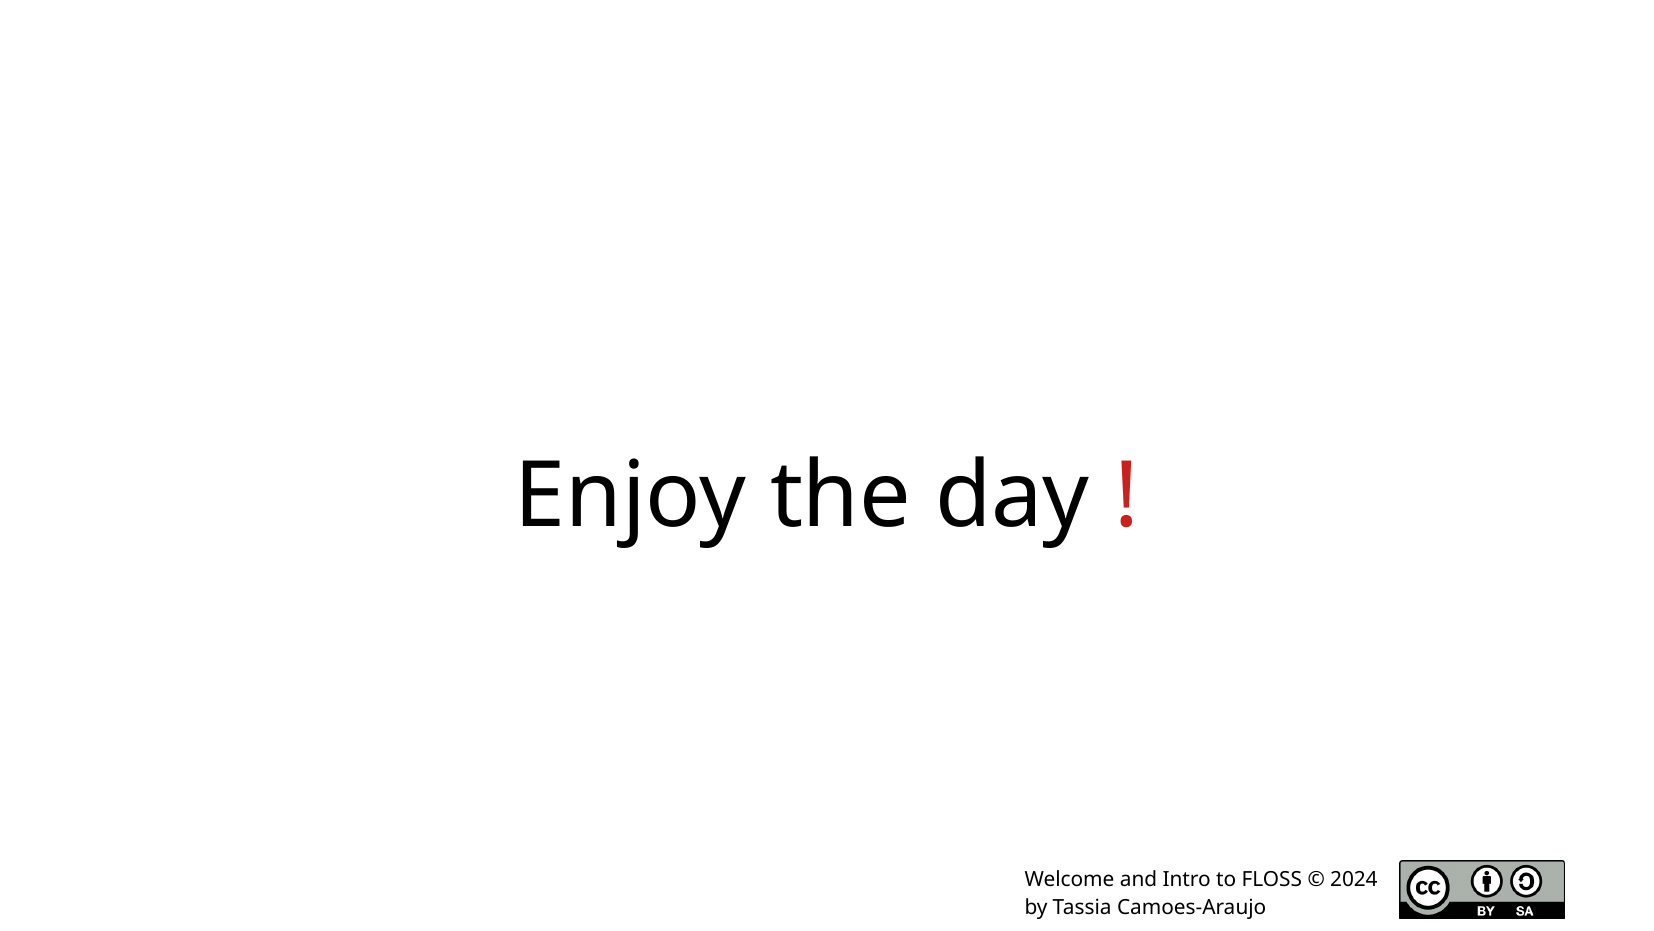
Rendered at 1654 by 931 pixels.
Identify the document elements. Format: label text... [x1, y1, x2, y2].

text_box Welcome and Intro to FLOSS © 2024 by Tassia Camoes-Araujo [1009, 856, 1424, 931]
list Enjoy the day ! [82, 188, 1571, 728]
picture [1399, 860, 1565, 919]
